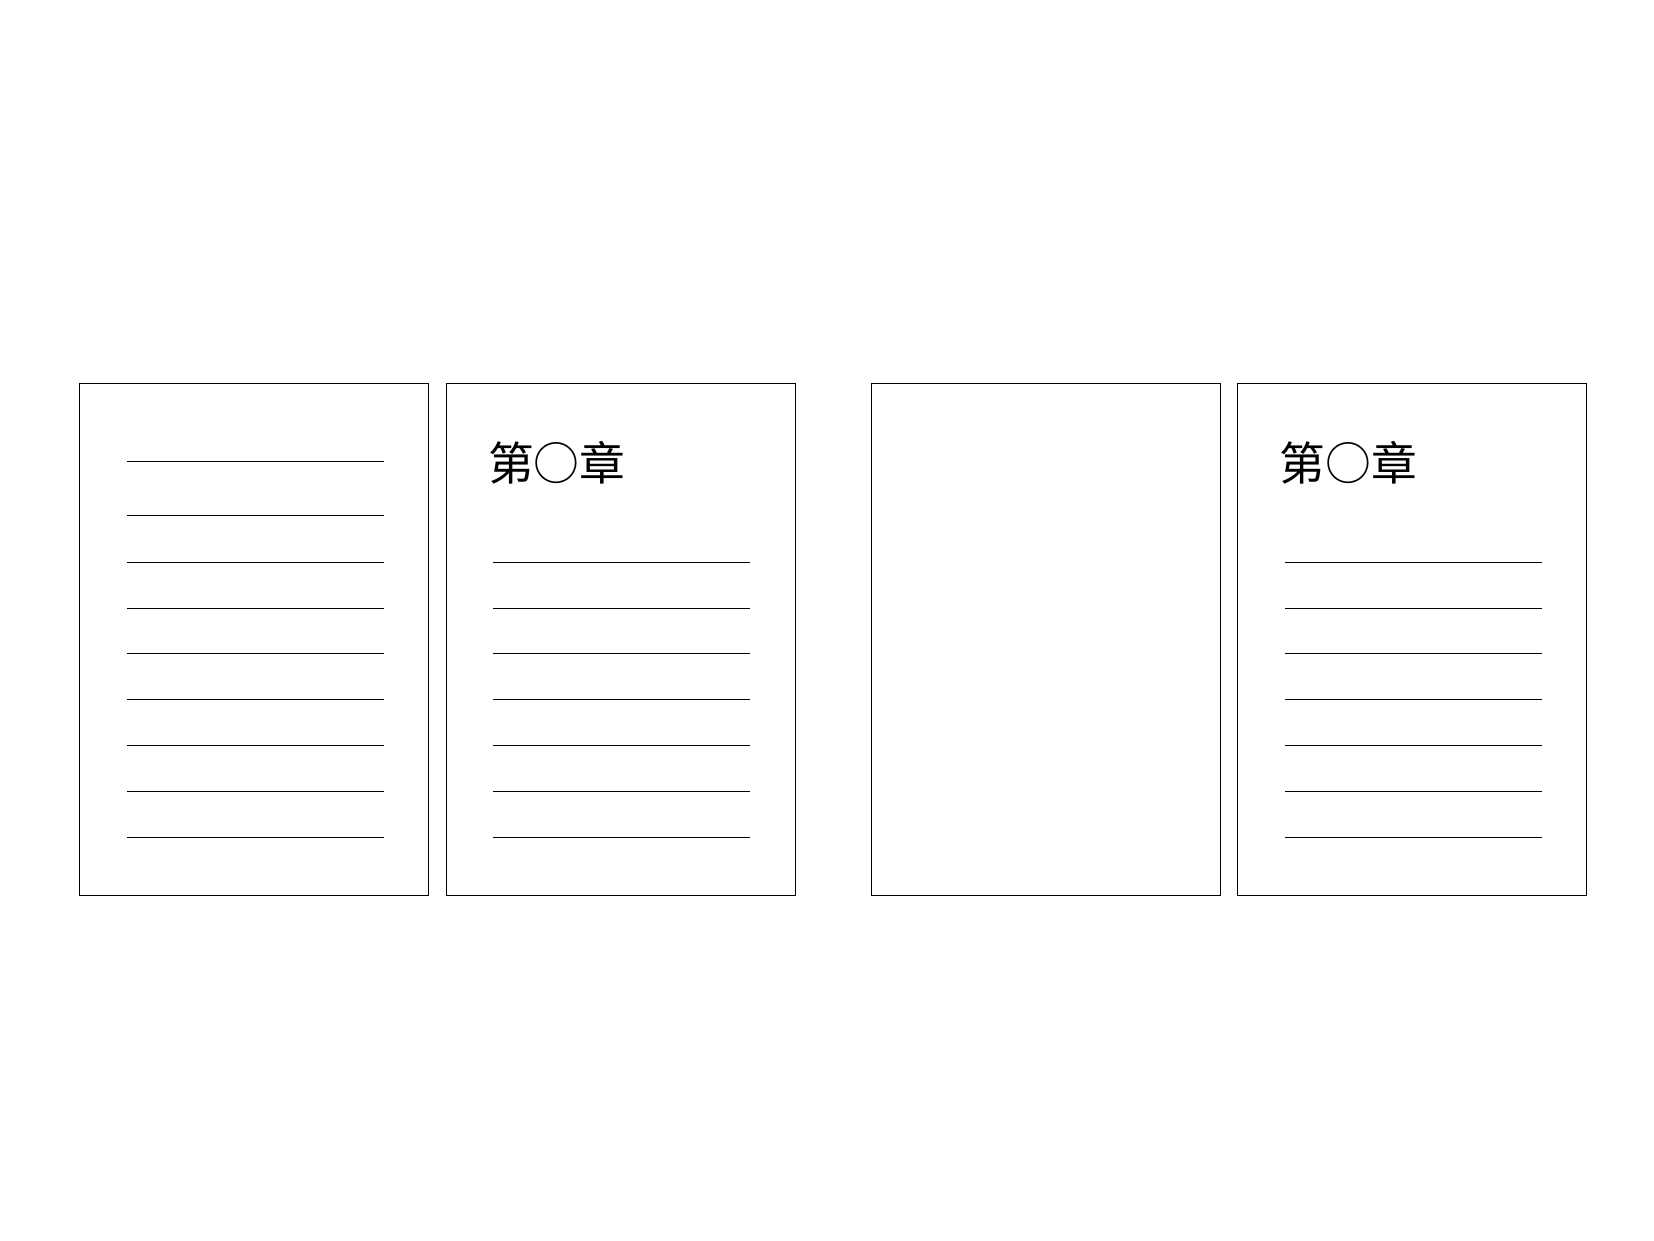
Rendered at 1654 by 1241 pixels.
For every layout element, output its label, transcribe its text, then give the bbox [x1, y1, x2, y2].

text_box [79, 383, 429, 896]
text_box [871, 383, 1221, 896]
text_box 第○章 [473, 420, 641, 482]
text_box [1237, 383, 1587, 896]
text_box 第○章 [1264, 420, 1432, 482]
text_box [446, 383, 796, 896]
